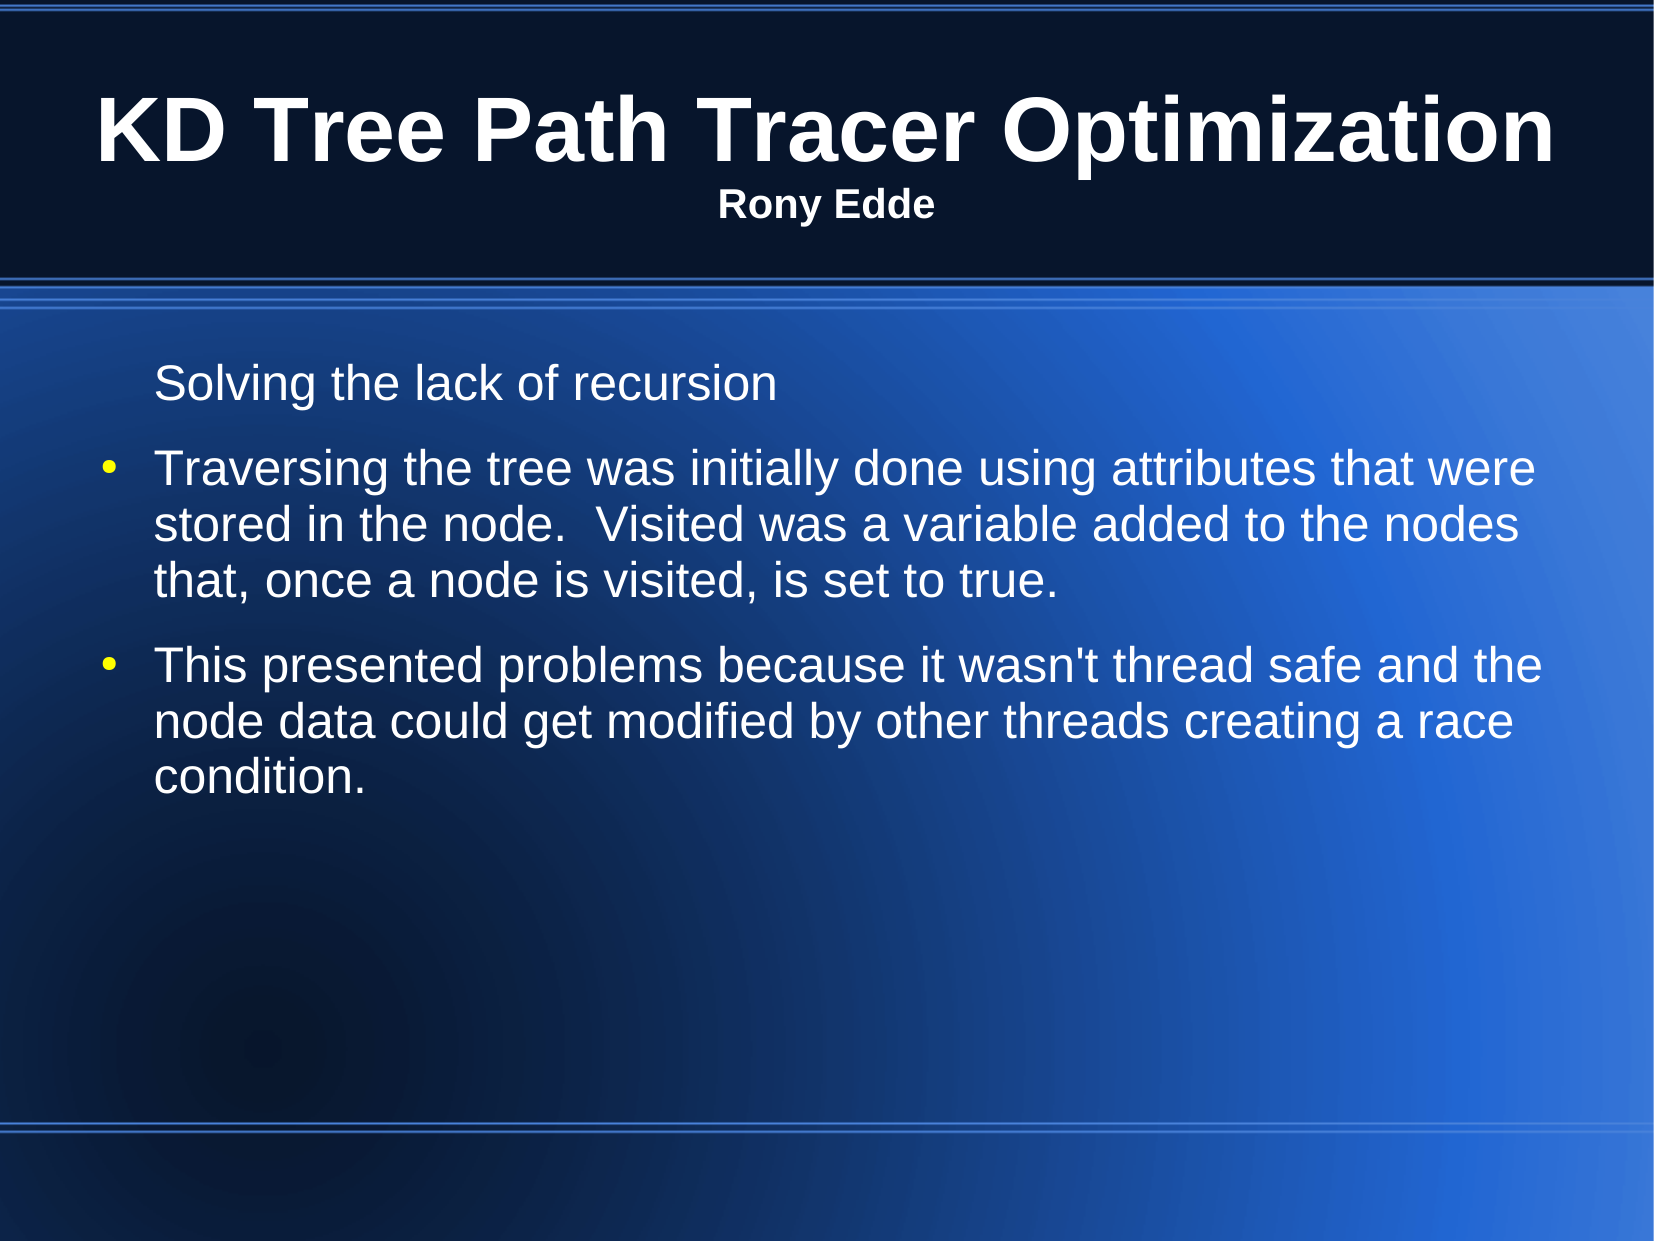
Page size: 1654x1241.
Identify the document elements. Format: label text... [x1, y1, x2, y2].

list Solving the lack of recursion Traversing the tree was initially done using attributes that were stored in the node. Visited was a variable added to the nodes that, once a node is visited, is set to true. This presented problems because it wasn't thread safe and the node data could get modified by other threads creating a race condition. [82, 355, 1571, 1058]
picture [0, 0, 1654, 1241]
title KD Tree Path Tracer Optimization Rony Edde [82, 56, 1571, 250]
